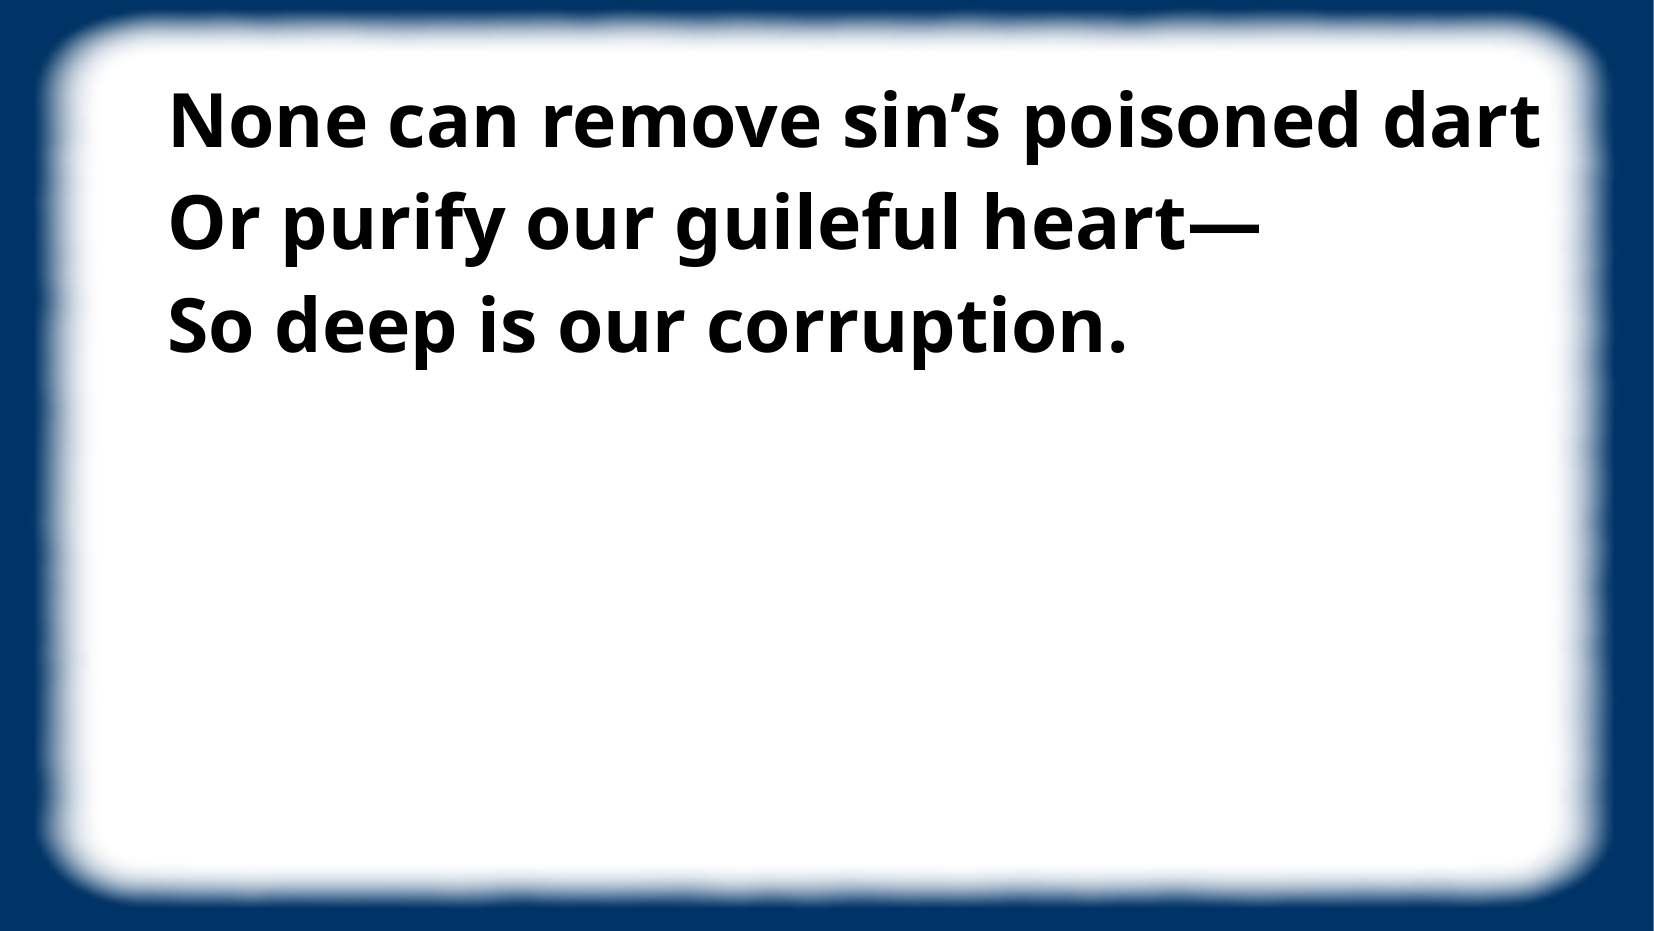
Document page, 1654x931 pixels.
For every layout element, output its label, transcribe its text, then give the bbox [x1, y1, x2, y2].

picture [0, 0, 1654, 931]
text_box None can remove sin’s poisoned dart Or purify our guileful heart— So deep is our corruption. [75, 60, 1576, 375]
